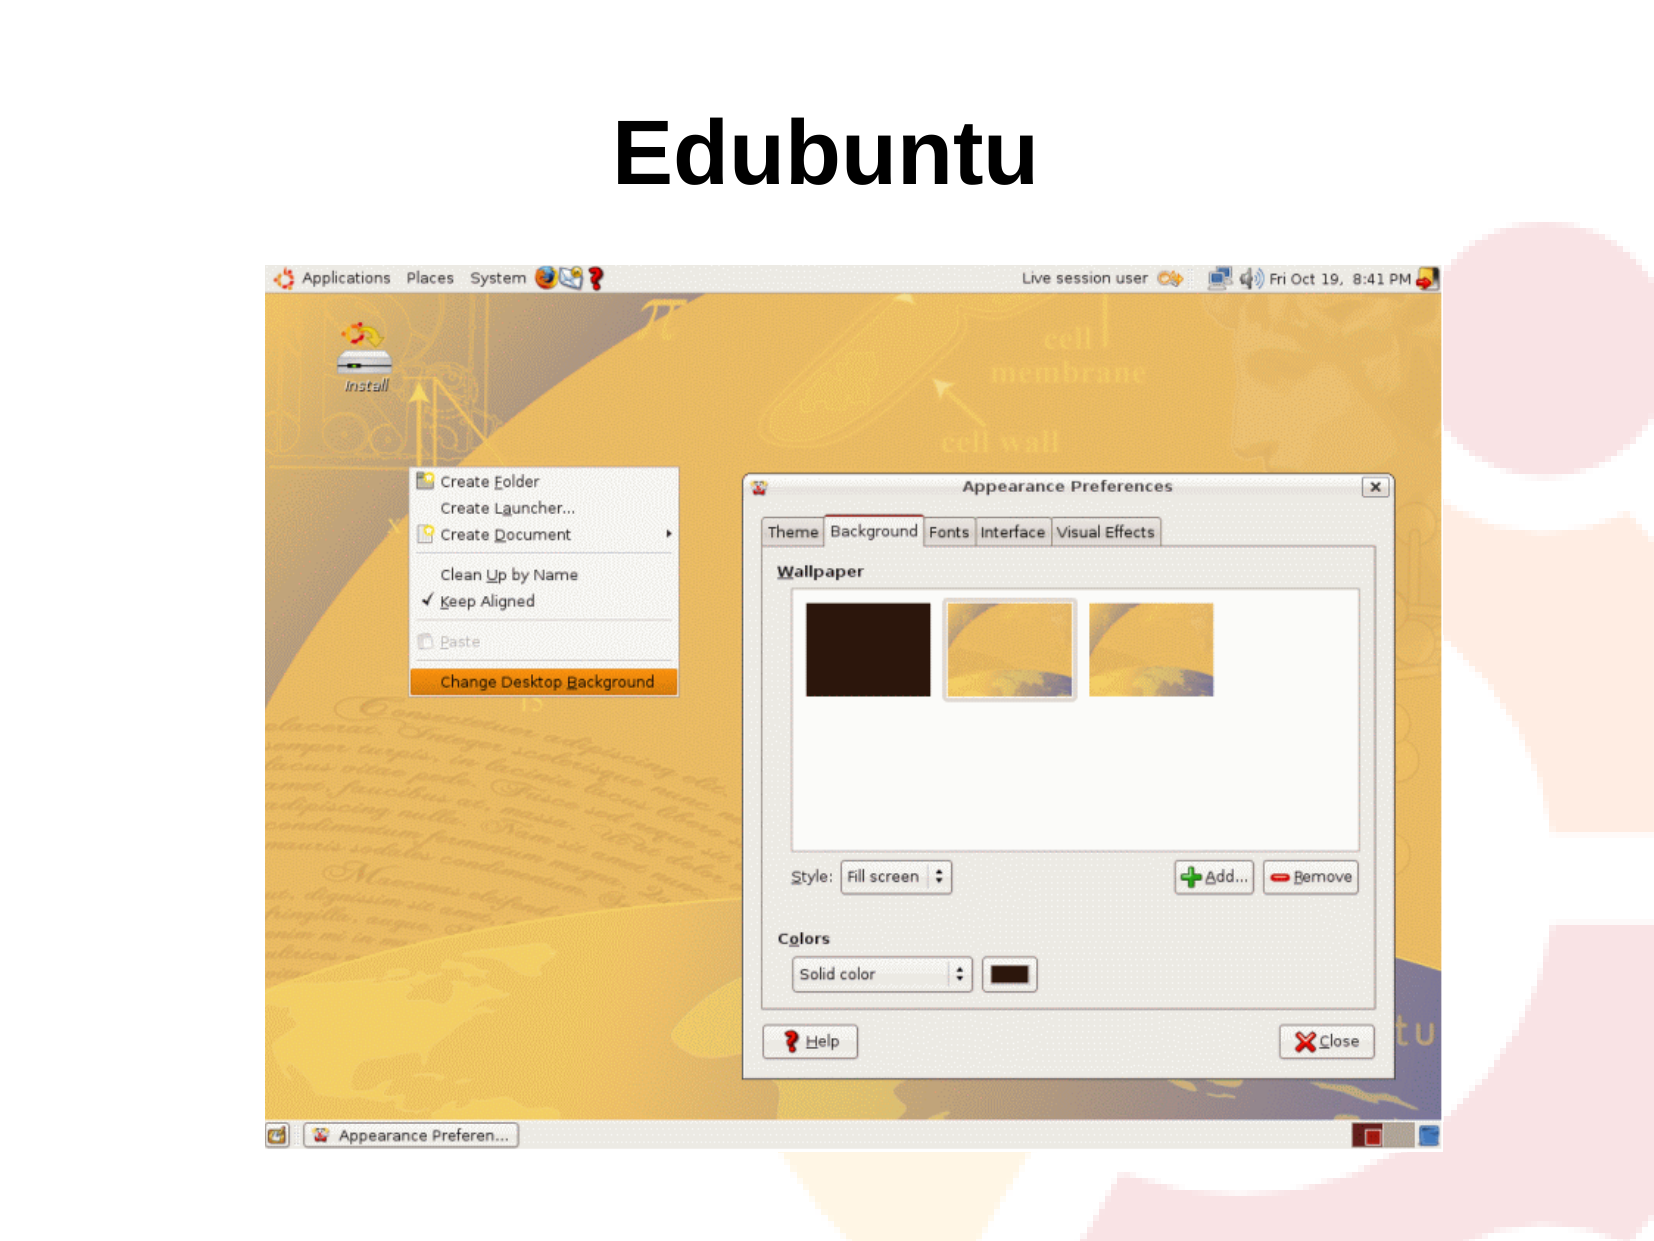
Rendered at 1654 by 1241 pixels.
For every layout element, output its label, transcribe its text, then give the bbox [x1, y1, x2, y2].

picture [265, 265, 1443, 1152]
title Edubuntu [82, 56, 1571, 250]
